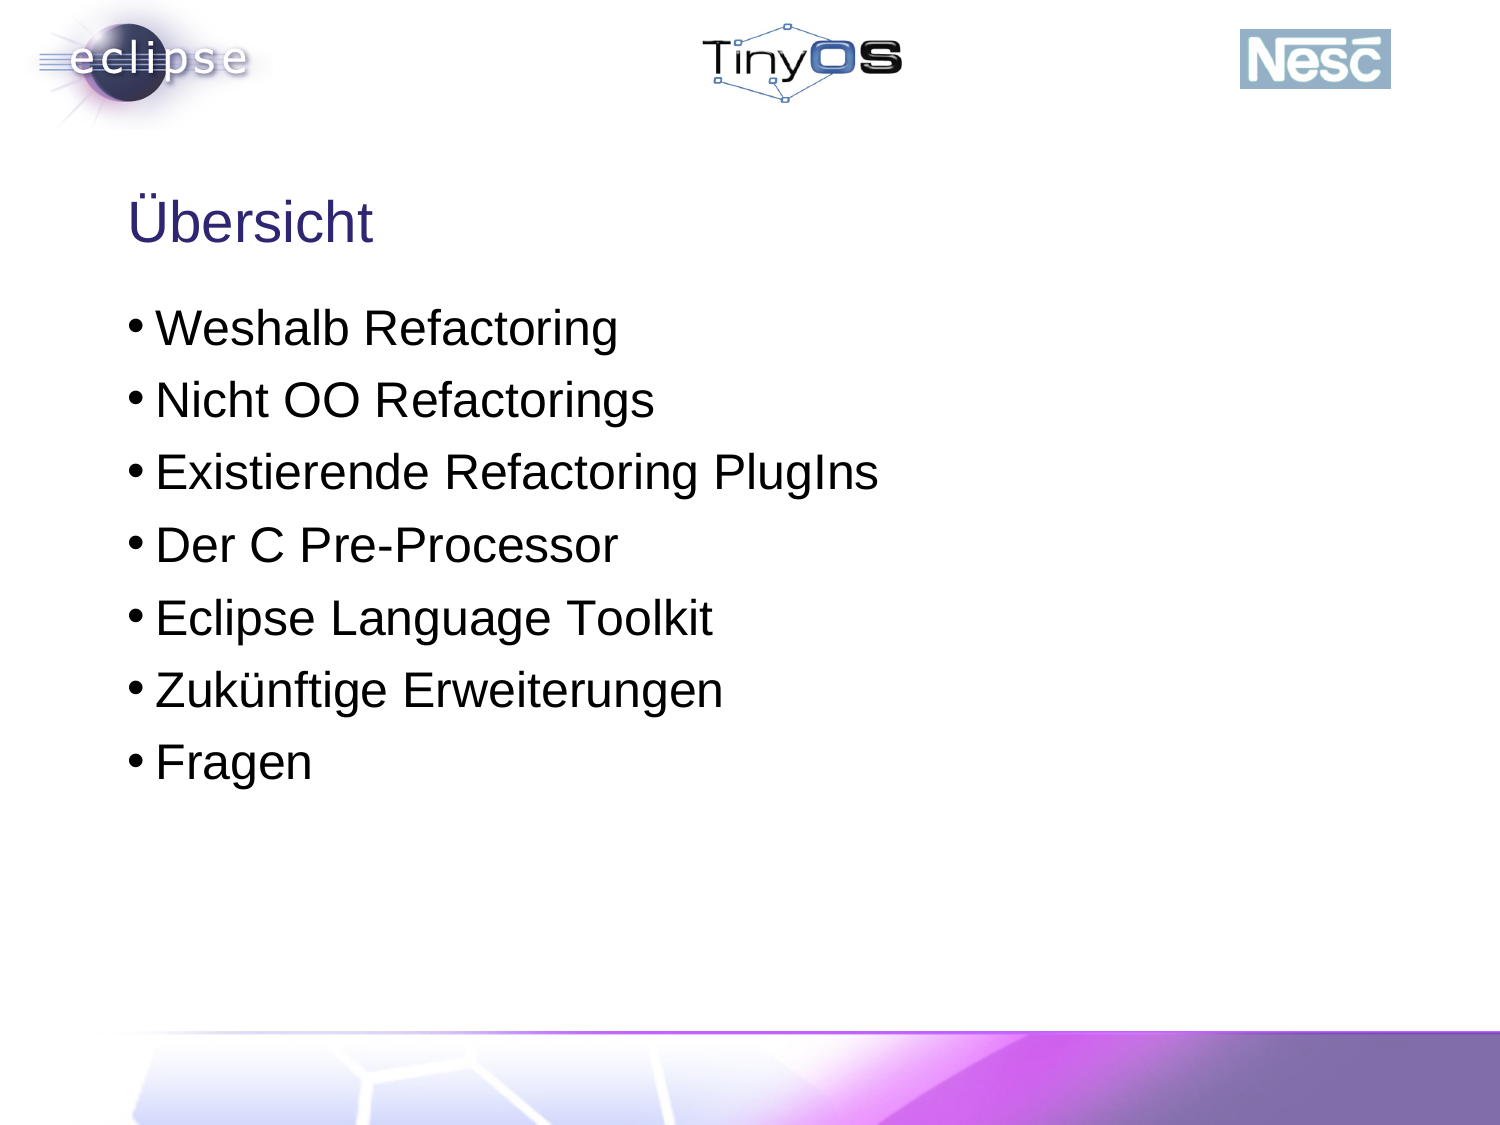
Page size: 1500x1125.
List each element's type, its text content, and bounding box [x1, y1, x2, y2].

list Weshalb Refactoring Nicht OO Refactorings Existierende Refactoring PlugIns Der C Pre-Processor Eclipse Language Toolkit Zukünftige Erweiterungen Fragen [112, 287, 1388, 1030]
title Übersicht [112, 133, 1388, 287]
picture [696, 23, 904, 103]
picture [23, 0, 273, 130]
picture [1240, 29, 1391, 89]
picture [0, 1031, 1500, 1125]
